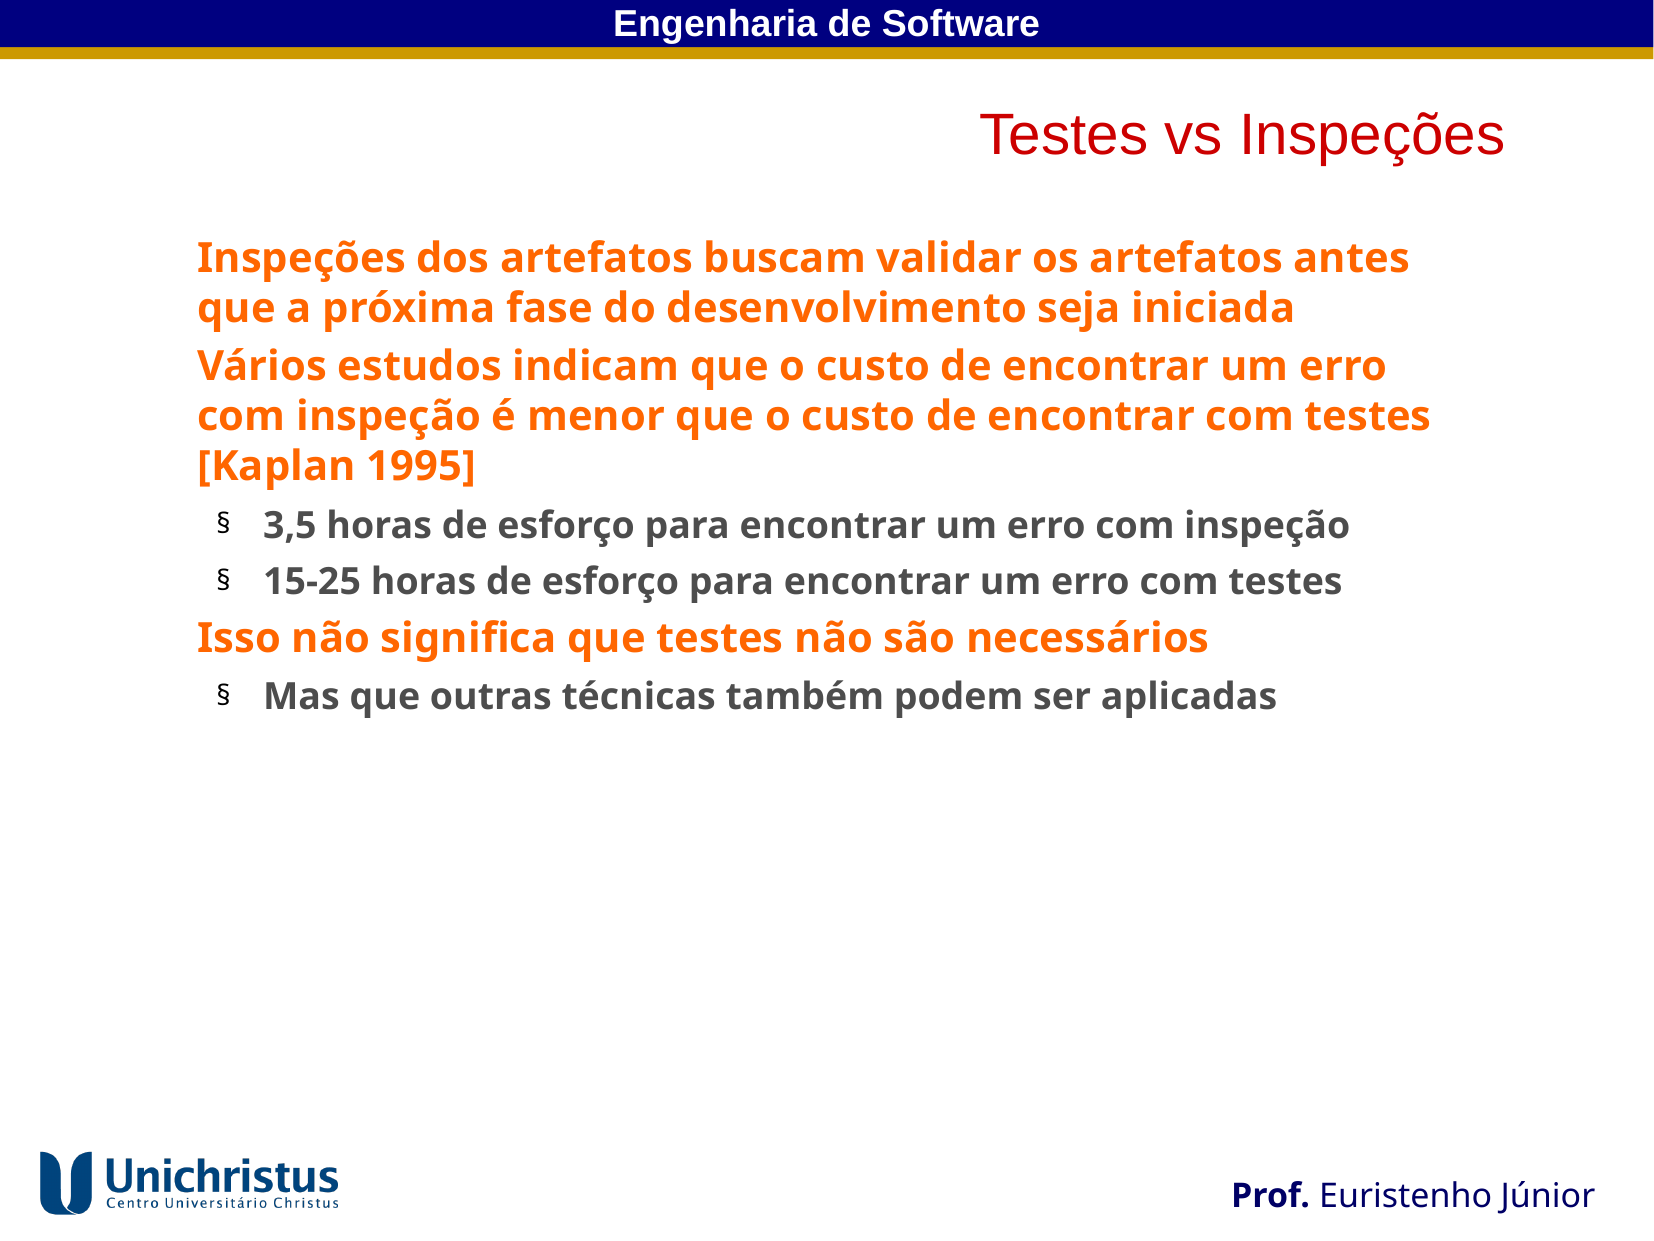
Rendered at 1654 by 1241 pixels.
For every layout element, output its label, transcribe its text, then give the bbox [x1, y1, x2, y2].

text_box Prof. Euristenho Júnior [1216, 1163, 1654, 1224]
text_box Testes vs Inspeções [964, 94, 1654, 201]
text_box [0, 48, 1654, 60]
text_box Inspeções dos artefatos buscam validar os artefatos antes que a próxima fase do desenvolvimento seja iniciada Vários estudos indicam que o custo de encontrar um erro com inspeção é menor que o custo de encontrar com testes [Kaplan 1995] 3,5 horas de esforço para encontrar um erro com inspeção 15-25 horas de esforço para encontrar um erro com testes Isso não significa que testes não são necessários Mas que outras técnicas também podem ser aplicadas [126, 223, 1477, 721]
text_box Engenharia de Software [0, 0, 1654, 48]
picture [35, 1148, 343, 1217]
